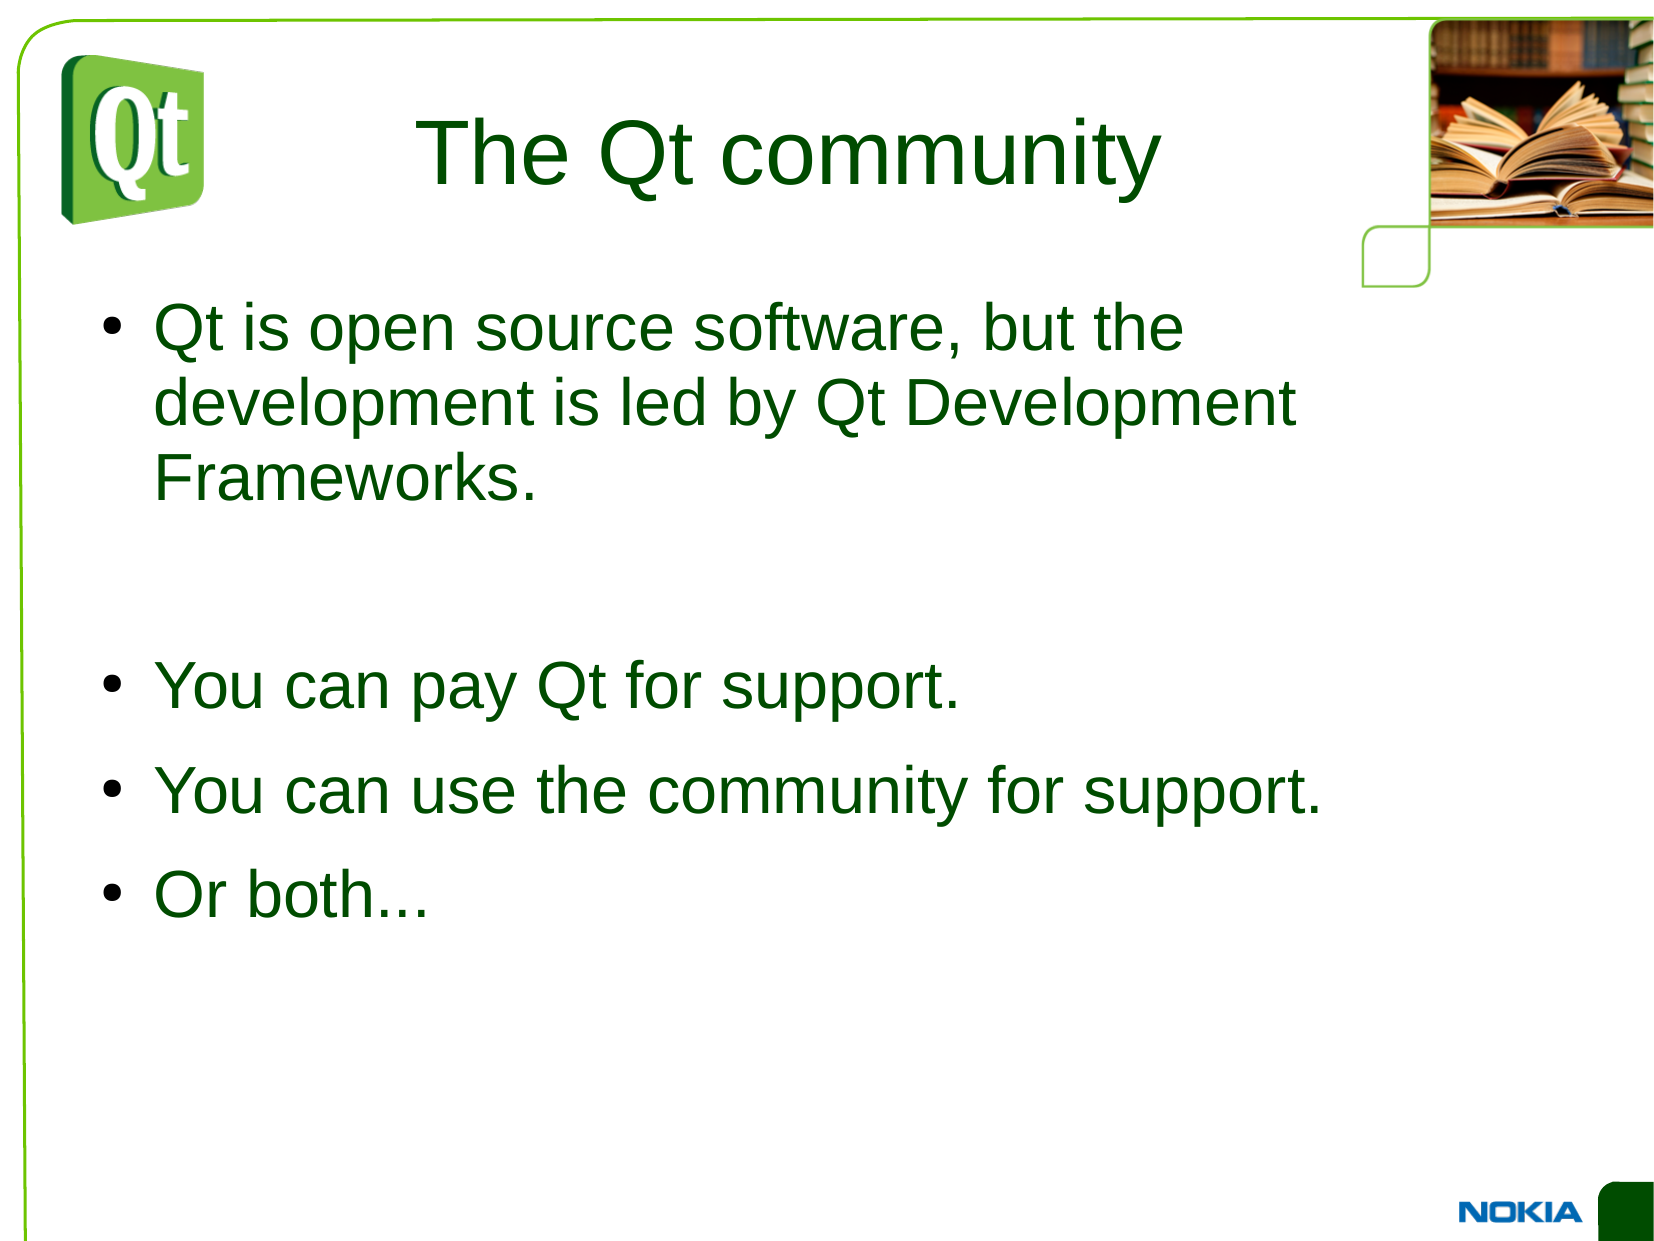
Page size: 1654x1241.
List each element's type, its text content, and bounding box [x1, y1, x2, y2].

picture [61, 55, 204, 225]
title The Qt community [251, 49, 1327, 257]
picture [1459, 1201, 1583, 1223]
picture [1338, 7, 1654, 308]
list Qt is open source software, but the development is led by Qt Development Frameworks. You can pay Qt for support. You can use the community for support. Or both... [82, 290, 1571, 1094]
